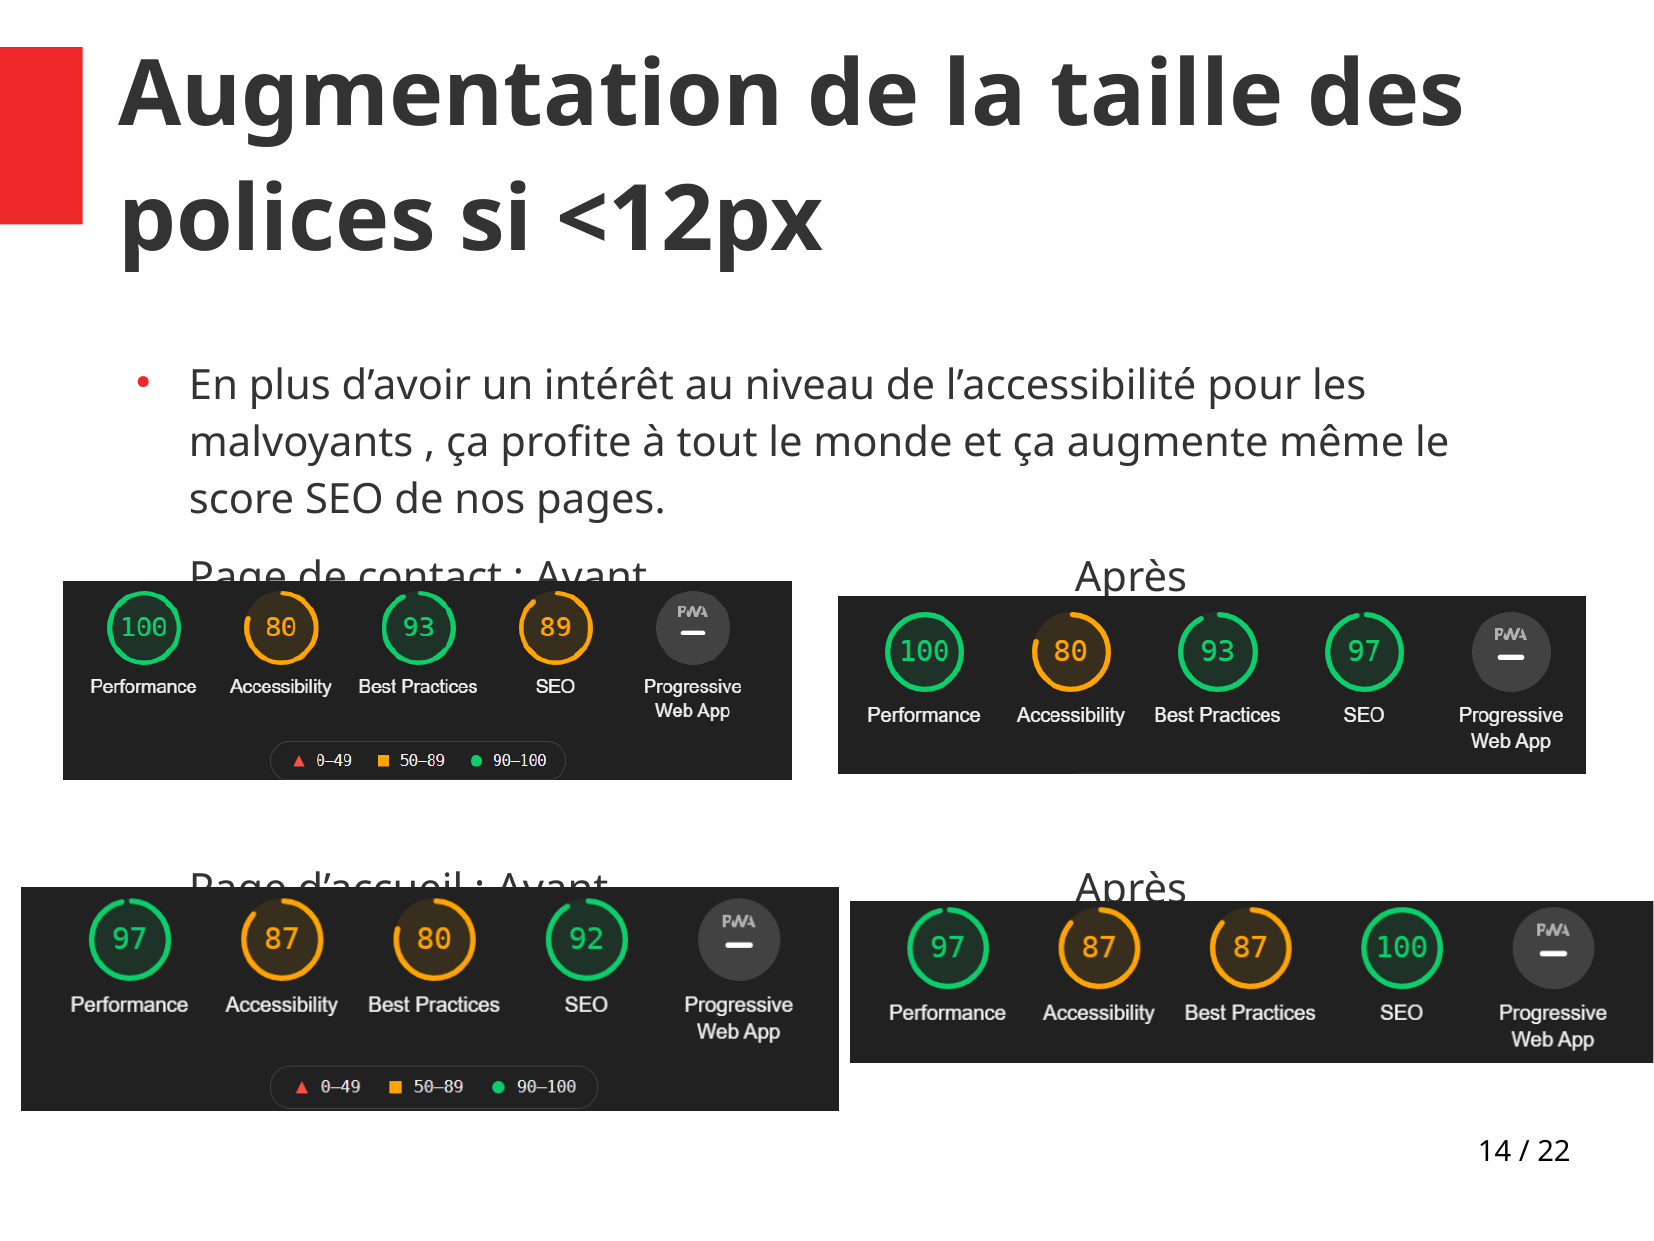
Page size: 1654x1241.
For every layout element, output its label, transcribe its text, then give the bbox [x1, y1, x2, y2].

list En plus d’avoir un intérêt au niveau de l’accessibilité pour les malvoyants , ça profite à tout le monde et ça augmente même le score SEO de nos pages. Page de contact : Avant Après Page d’accueil : Avant Après [118, 354, 1536, 1074]
picture [850, 901, 1654, 1063]
picture [21, 887, 839, 1111]
title Augmentation de la taille des polices si <12px [118, 27, 1571, 278]
picture [63, 581, 792, 780]
picture [838, 596, 1586, 774]
